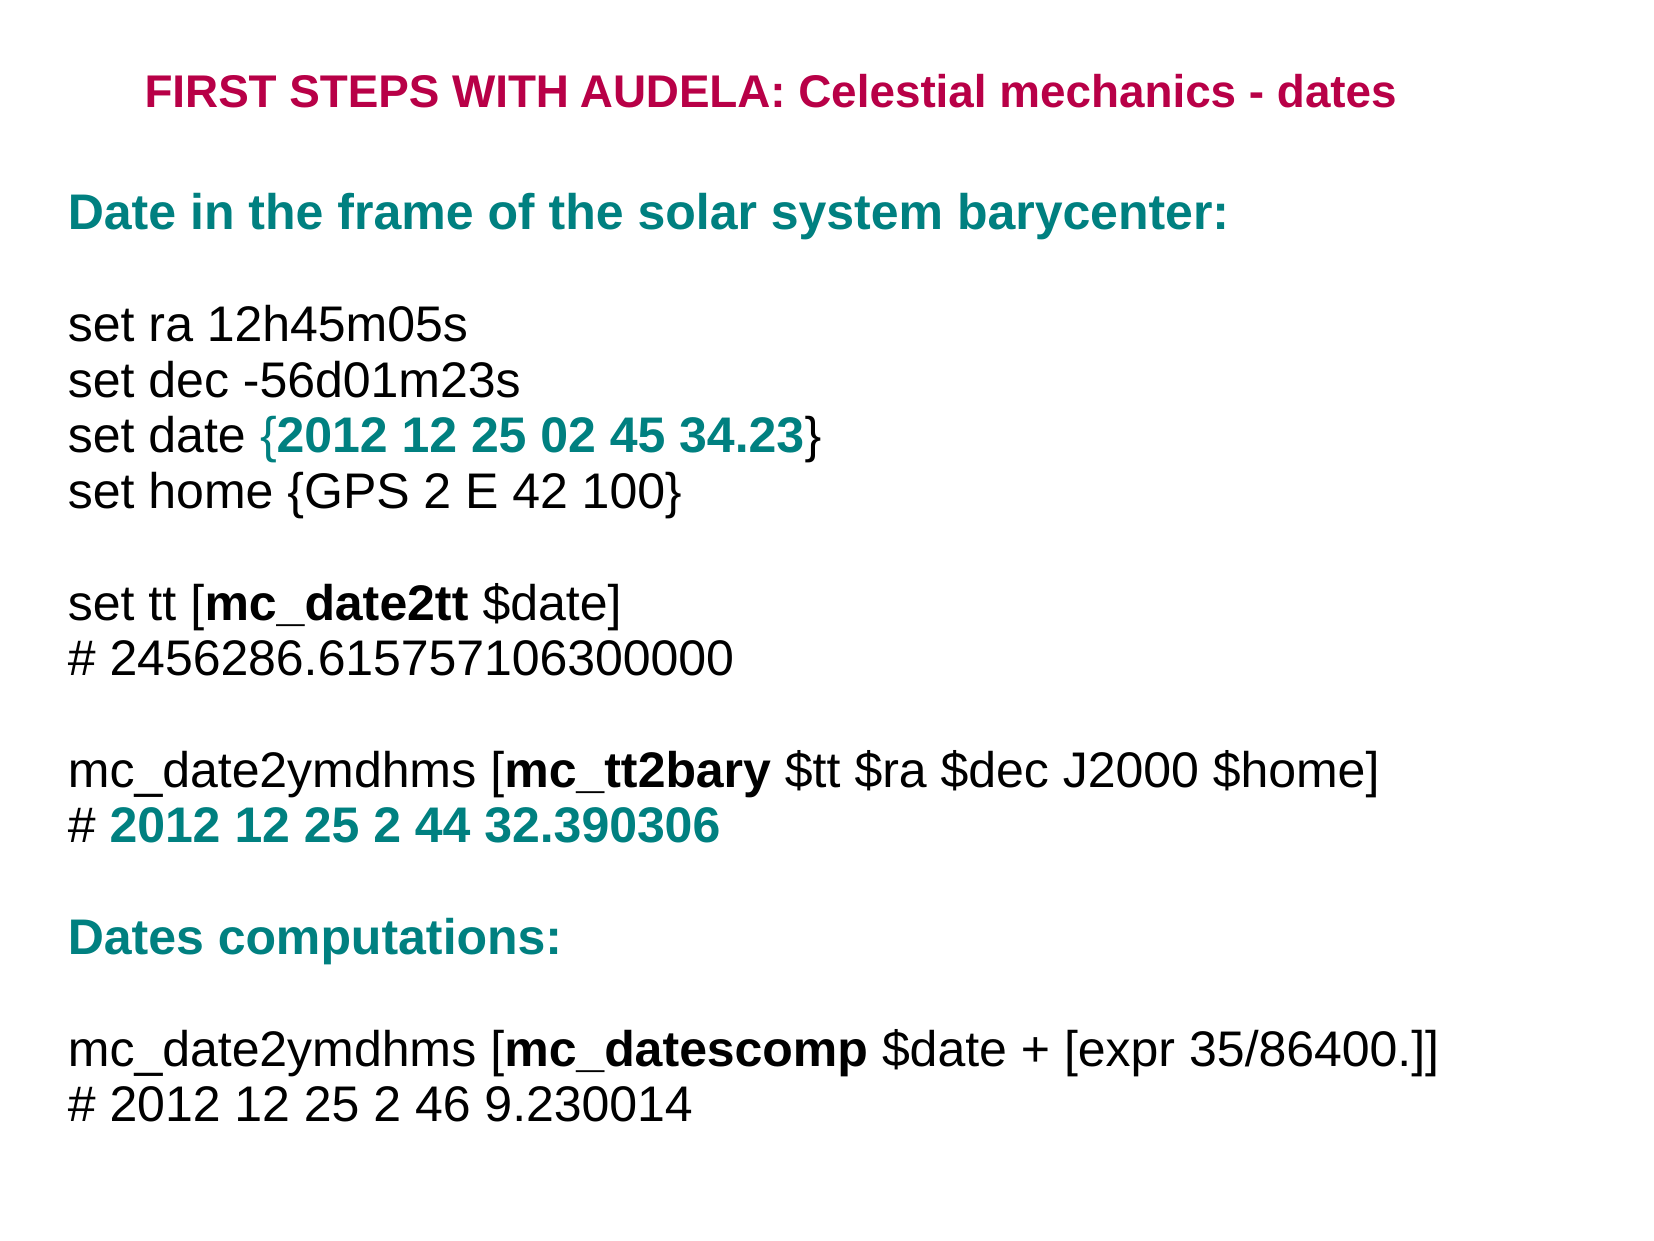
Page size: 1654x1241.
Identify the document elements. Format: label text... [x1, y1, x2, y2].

text_box FIRST STEPS WITH AUDELA: Celestial mechanics - dates [129, 59, 1413, 127]
text_box Date in the frame of the solar system barycenter: set ra 12h45m05s set dec -56d01m23s set date {2012 12 25 02 45 34.23} set home {GPS 2 E 42 100} set tt [mc_date2tt $date] # 2456286.615757106300000 mc_date2ymdhms [mc_tt2bary $tt $ra $dec J2000 $home] # 2012 12 25 2 44 32.390306 Dates computations: mc_date2ymdhms [mc_datescomp $date + [expr 35/86400.]] # 2012 12 25 2 46 9.230014 [53, 177, 1648, 1207]
